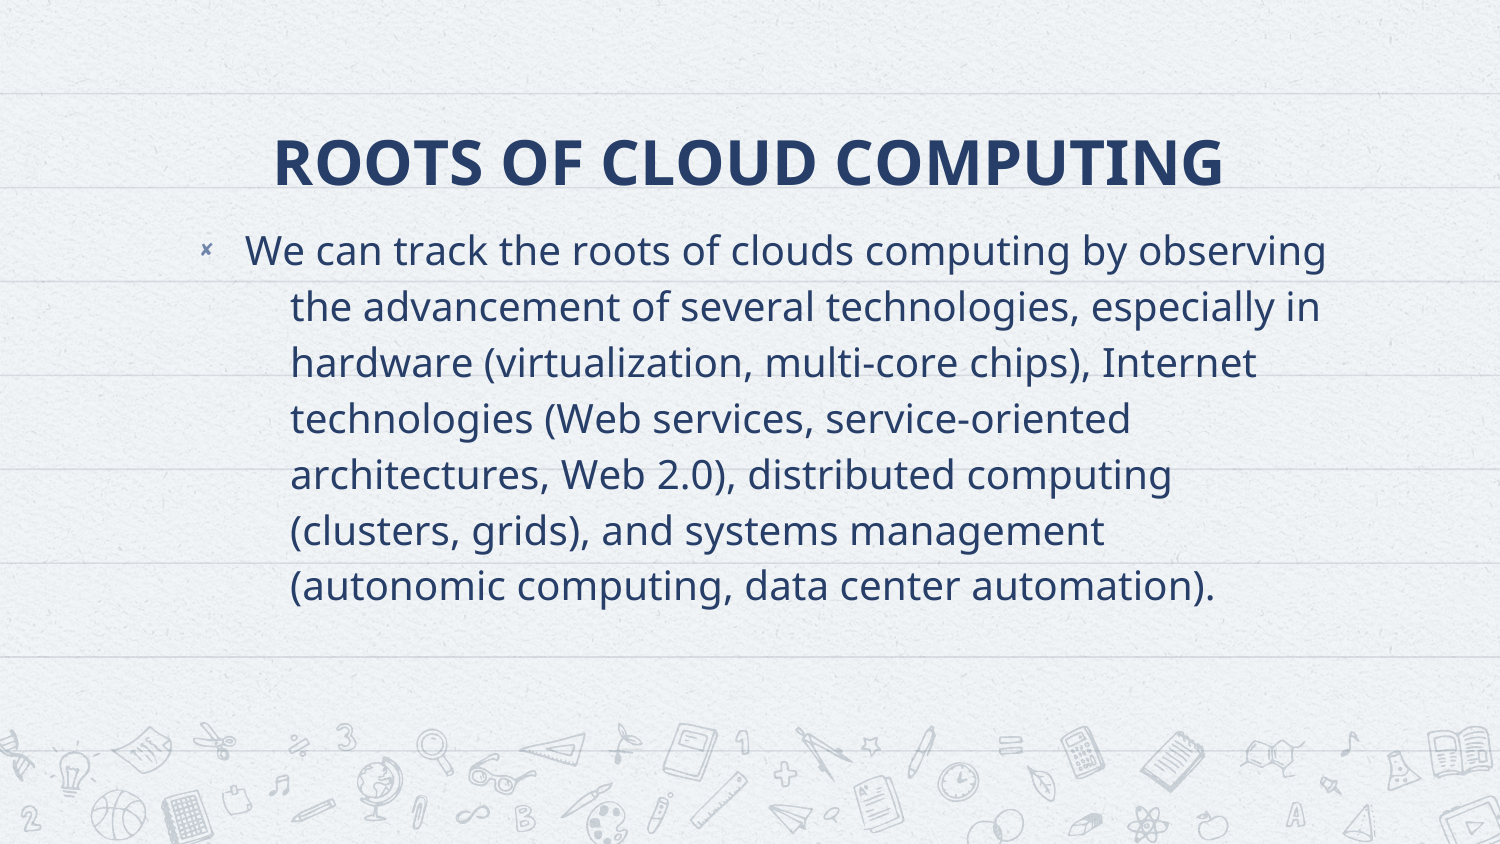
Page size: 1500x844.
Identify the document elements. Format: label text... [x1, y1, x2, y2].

title ROOTS OF CLOUD COMPUTING [168, 108, 1332, 199]
list We can track the roots of clouds computing by observing the advancement of several technologies, especially in hardware (virtualization, multi-core chips), Internet technologies (Web services, service-oriented architectures, Web 2.0), distributed computing (clusters, grids), and systems management (autonomic computing, data center automation). [168, 217, 1332, 658]
